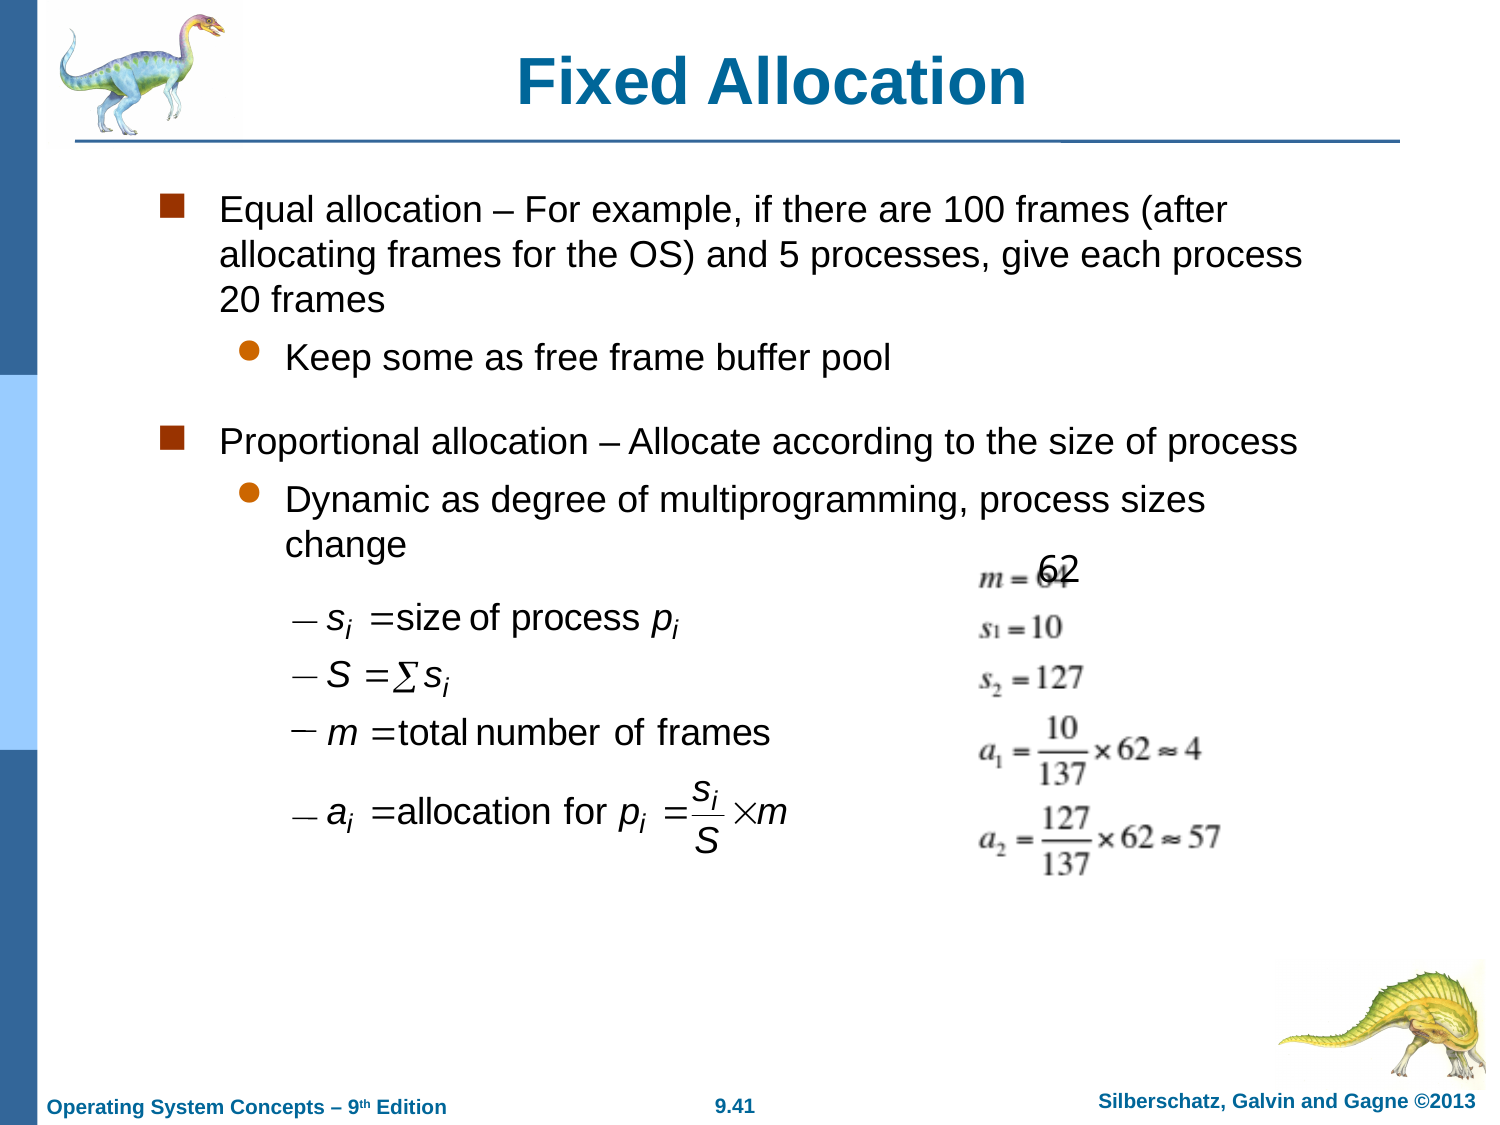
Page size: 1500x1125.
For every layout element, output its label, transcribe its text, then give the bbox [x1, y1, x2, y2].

text_box 62 [1022, 537, 1096, 598]
list Equal allocation – For example, if there are 100 frames (after allocating frames for the OS) and 5 processes, give each process 20 frames Keep some as free frame buffer pool Proportional allocation – Allocate according to the size of process Dynamic as degree of multiprogramming, process sizes change [147, 177, 1334, 940]
chart [975, 561, 1223, 878]
picture [46, 0, 243, 149]
picture [1275, 959, 1486, 1090]
chart [324, 595, 793, 860]
title Fixed Allocation [121, 31, 1425, 126]
